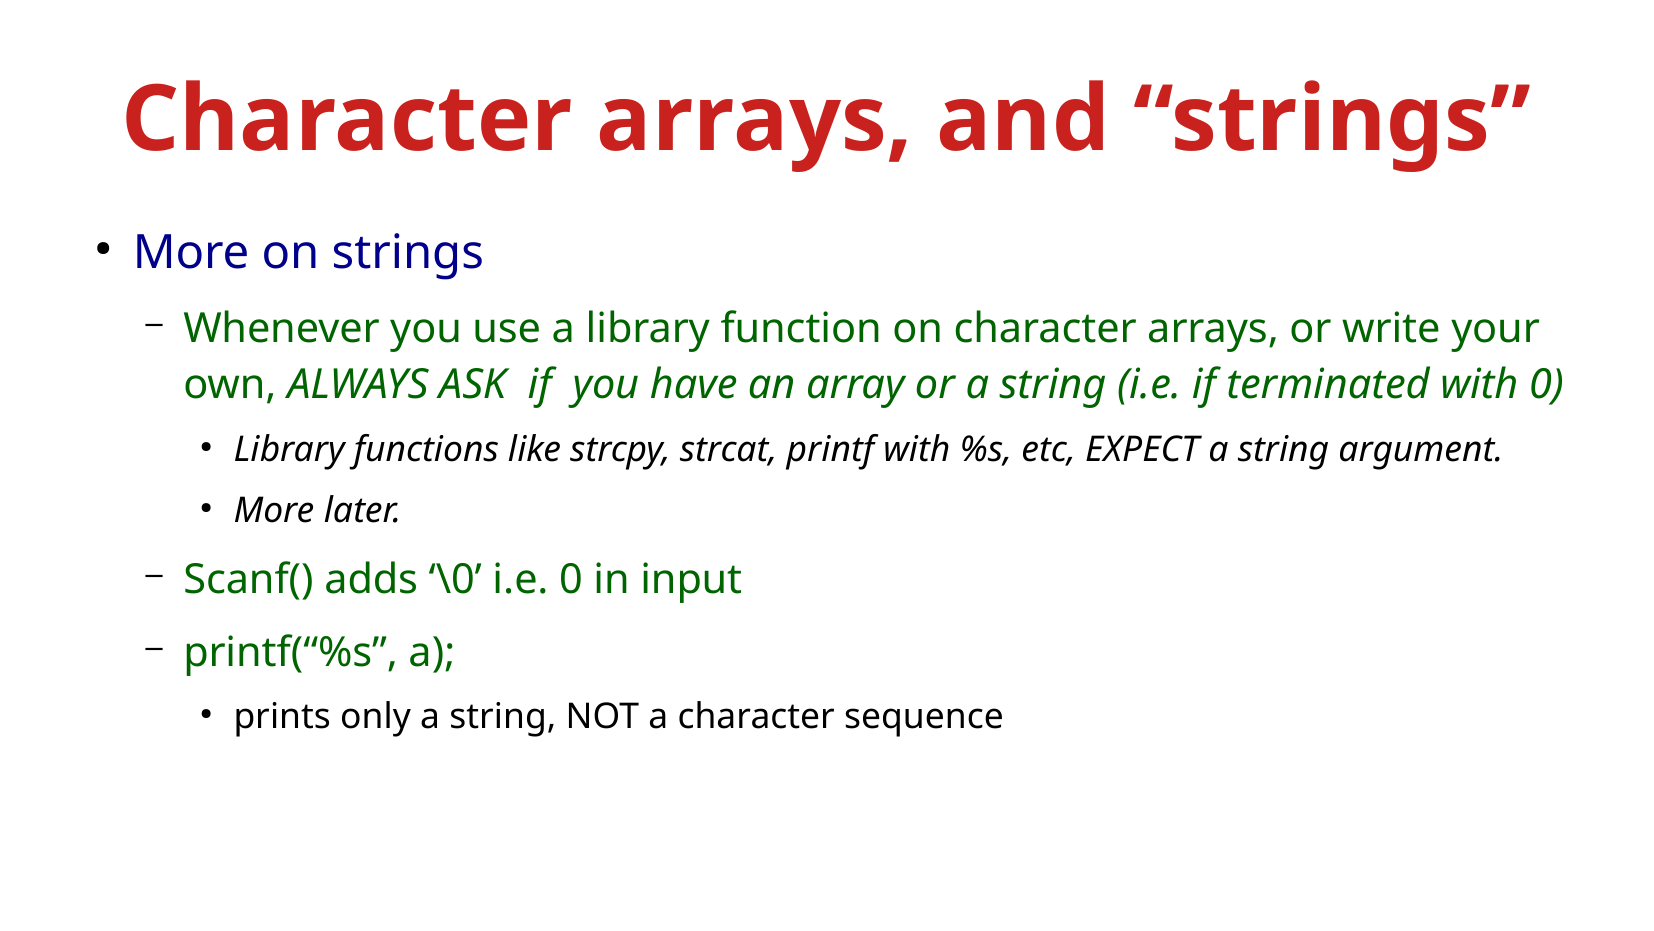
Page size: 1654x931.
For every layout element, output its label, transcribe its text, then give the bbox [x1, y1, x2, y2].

title Character arrays, and “strings” [82, 37, 1571, 193]
list More on strings Whenever you use a library function on character arrays, or write your own, ALWAYS ASK if you have an array or a string (i.e. if terminated with 0) Library functions like strcpy, strcat, printf with %s, etc, EXPECT a string argument. More later. Scanf() adds ‘\0’ i.e. 0 in input printf(“%s”, a); prints only a string, NOT a character sequence [82, 217, 1571, 758]
